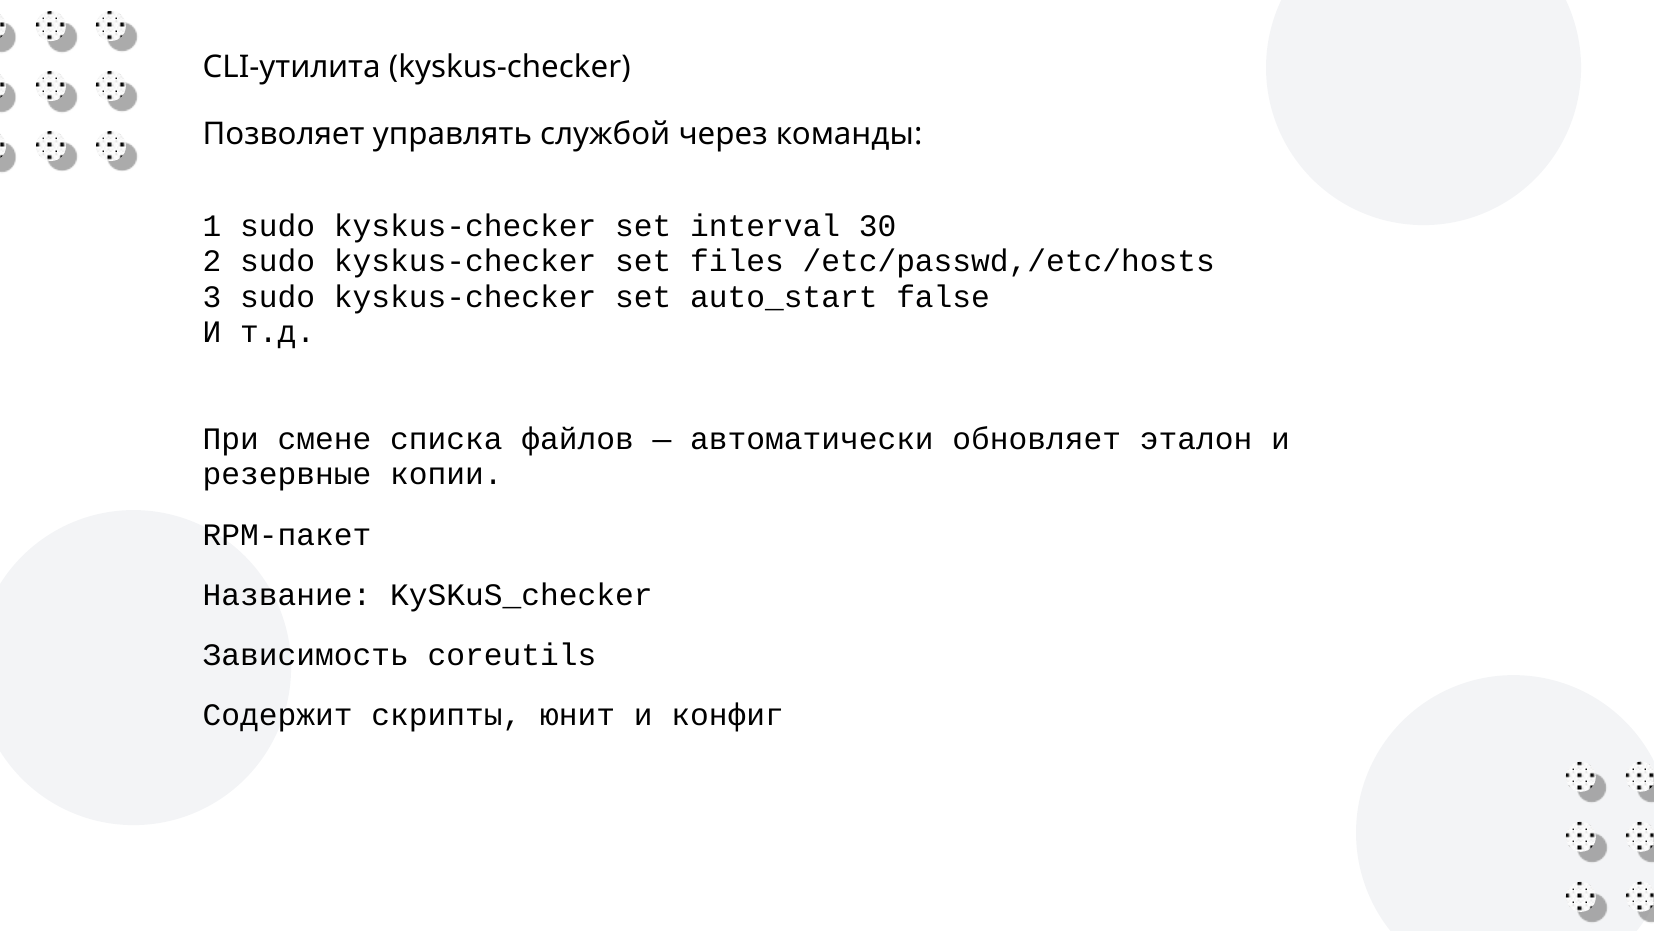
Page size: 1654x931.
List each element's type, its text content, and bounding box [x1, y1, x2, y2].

picture [1625, 761, 1654, 792]
picture [1565, 821, 1596, 852]
picture [1625, 881, 1654, 912]
picture [1625, 821, 1654, 852]
picture [0, 74, 6, 99]
picture [95, 70, 126, 101]
text_box CLI-утилита (kyskus-checker) Позволяет управлять службой через команды: 1 sudo kyskus-checker set interval 30 2 sudo kyskus-checker set files /etc/passwd,/etc/hosts 3 sudo kyskus-checker set auto_start false И т.д. При смене списка файлов — автоматически обновляет эталон и резервные копии. RPM-пакет Название: KySKuS_checker Зависимость coreutils Содержит скрипты, юнит и конфиг [188, 36, 1477, 920]
picture [1565, 761, 1596, 792]
picture [0, 14, 6, 39]
picture [35, 11, 66, 42]
picture [35, 70, 66, 102]
picture [1565, 881, 1596, 912]
picture [95, 130, 127, 162]
picture [0, 133, 7, 159]
picture [95, 10, 126, 41]
picture [35, 130, 67, 162]
